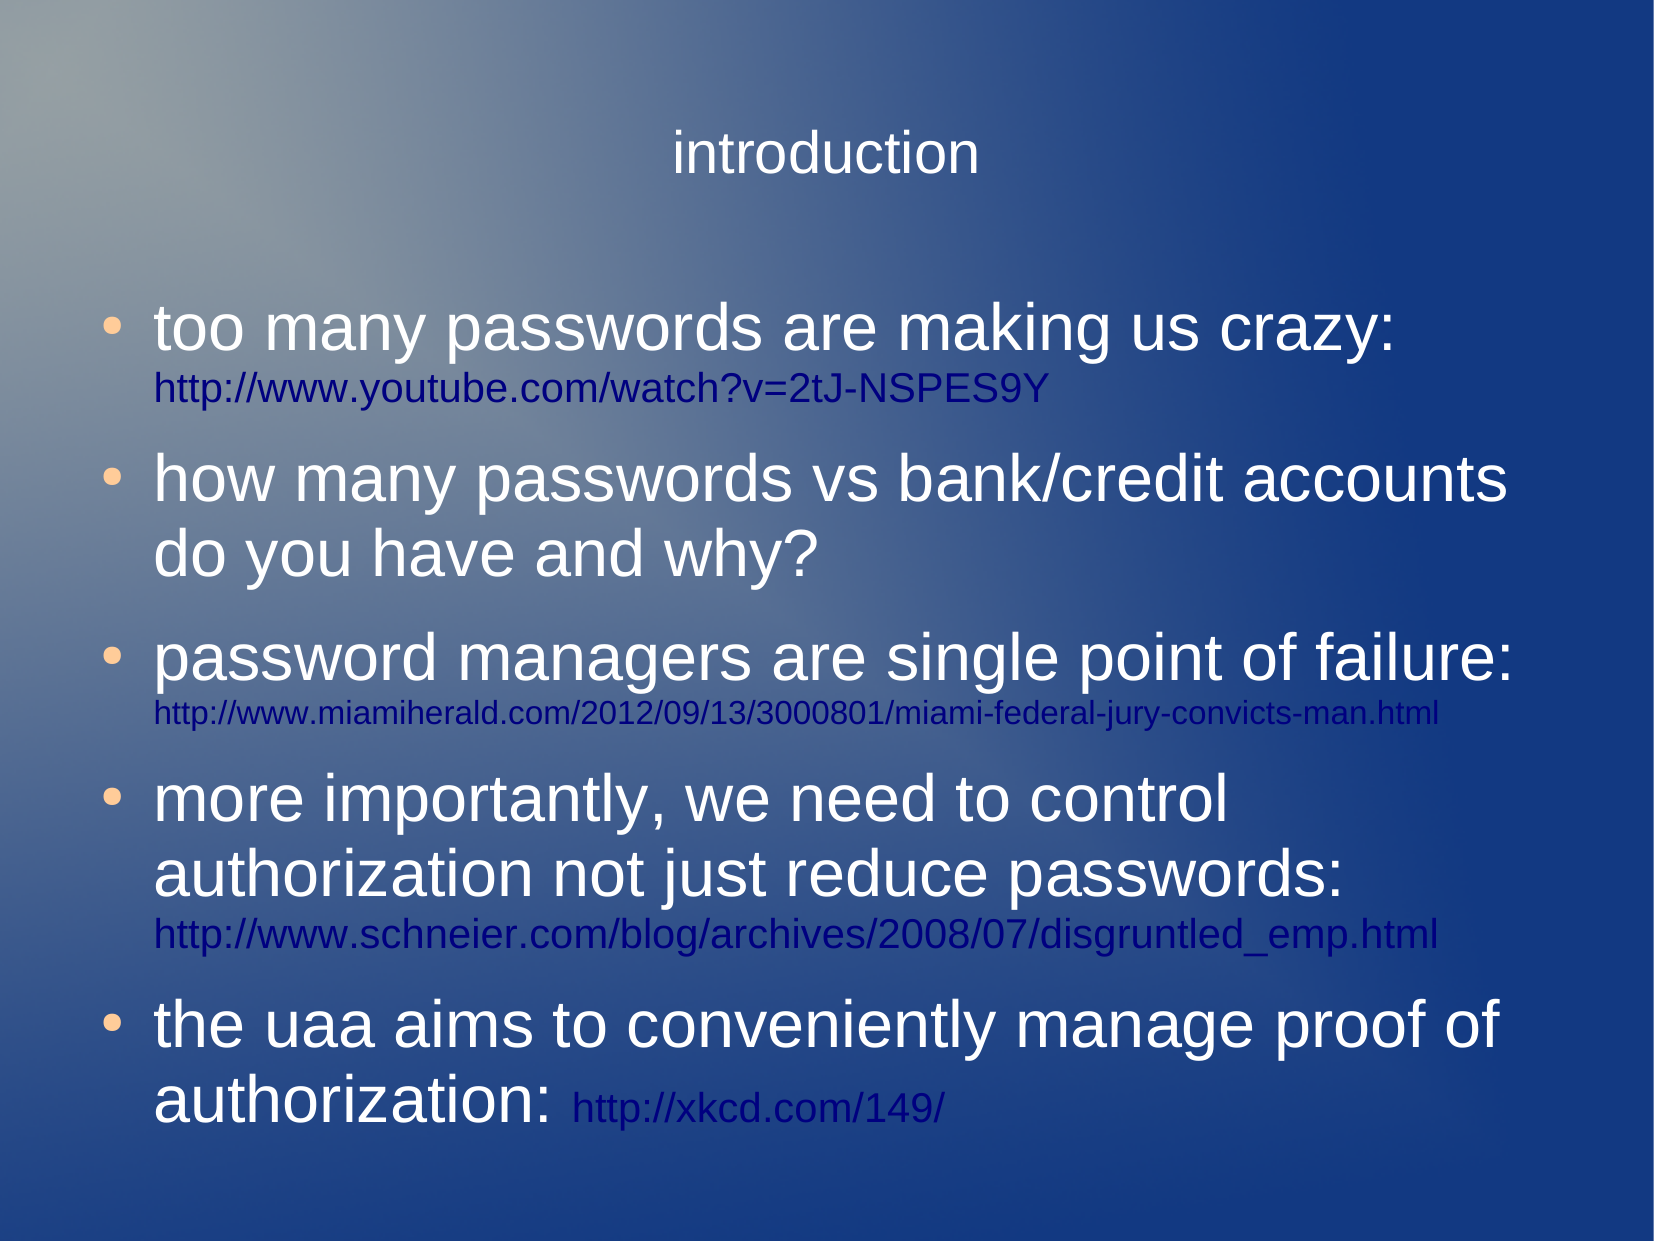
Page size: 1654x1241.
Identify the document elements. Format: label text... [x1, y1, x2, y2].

list too many passwords are making us crazy: http://www.youtube.com/watch?v=2tJ-NSPES9Y how many passwords vs bank/credit accounts do you have and why? password managers are single point of failure: http://www.miamiherald.com/2012/09/13/3000801/miami-federal-jury-convicts-man.html more importantly, we need to control authorization not just reduce passwords: http://www.schneier.com/blog/archives/2008/07/disgruntled_emp.html the uaa aims to conveniently manage proof of authorization: http://xkcd.com/149/ [82, 290, 1571, 1137]
picture [0, 0, 1654, 1241]
title introduction [82, 49, 1571, 257]
